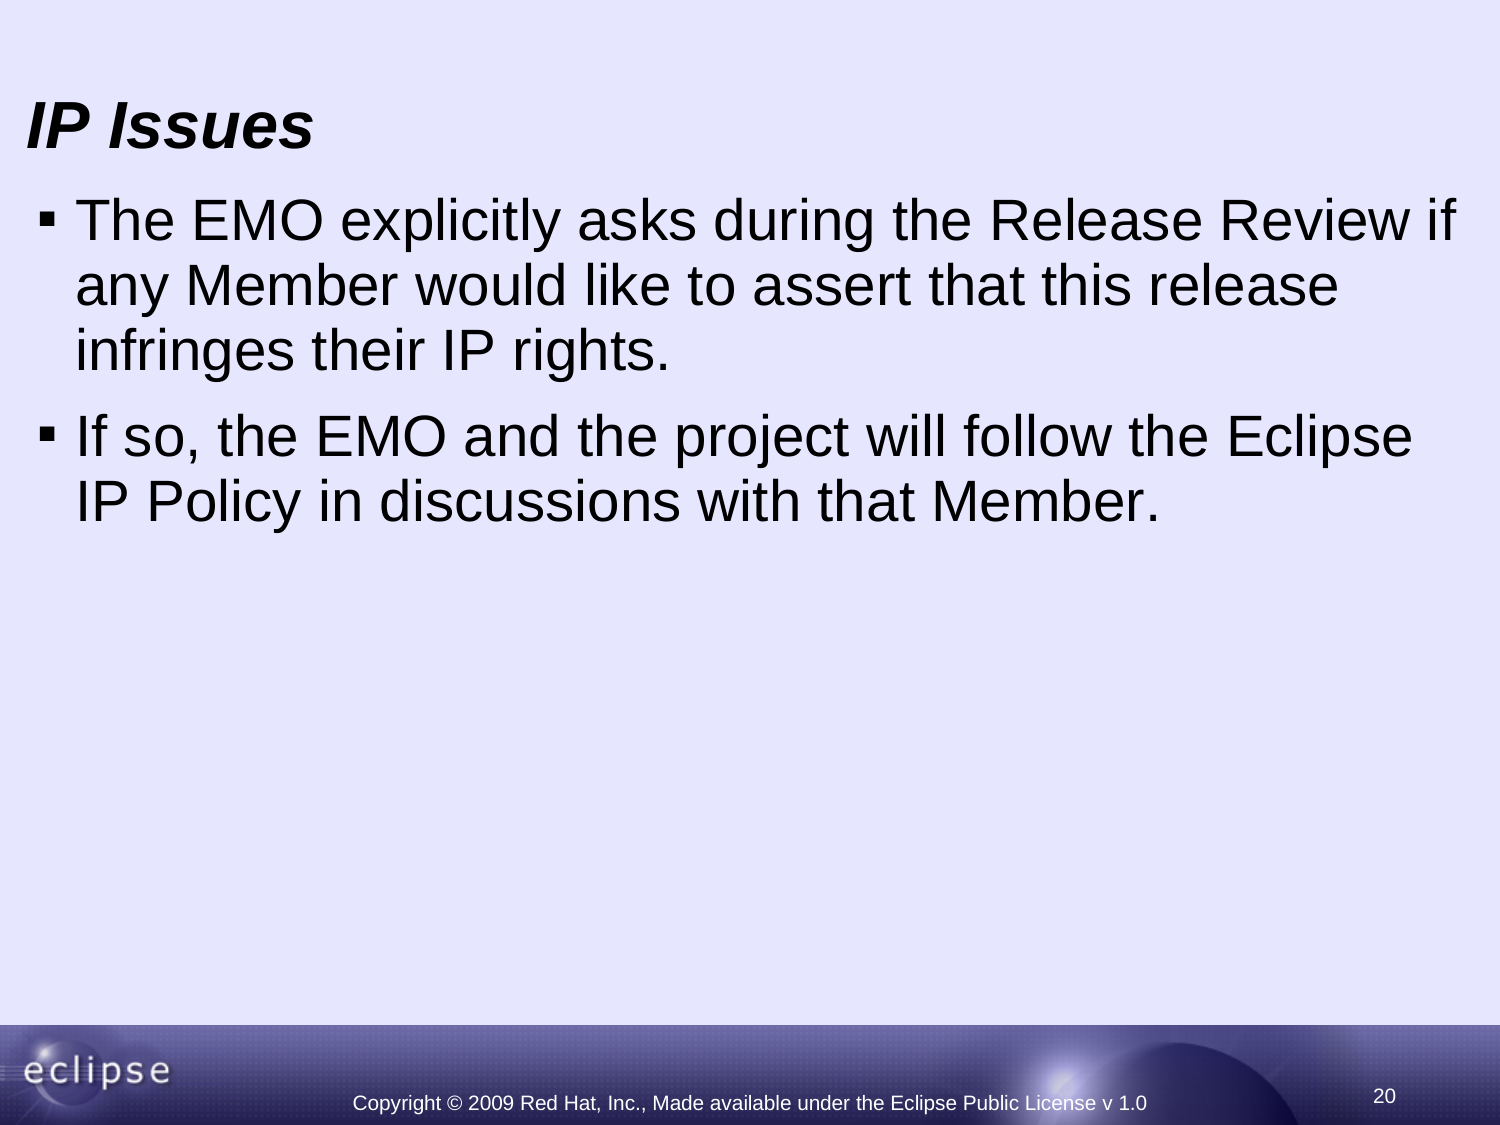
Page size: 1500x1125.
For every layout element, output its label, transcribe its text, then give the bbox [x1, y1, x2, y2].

title IP Issues [26, 84, 1474, 172]
list The EMO explicitly asks during the Release Review if any Member would like to assert that this release infringes their IP rights. If so, the EMO and the project will follow the Eclipse IP Policy in discussions with that Member. [37, 187, 1463, 1021]
picture [0, 1025, 1500, 1125]
